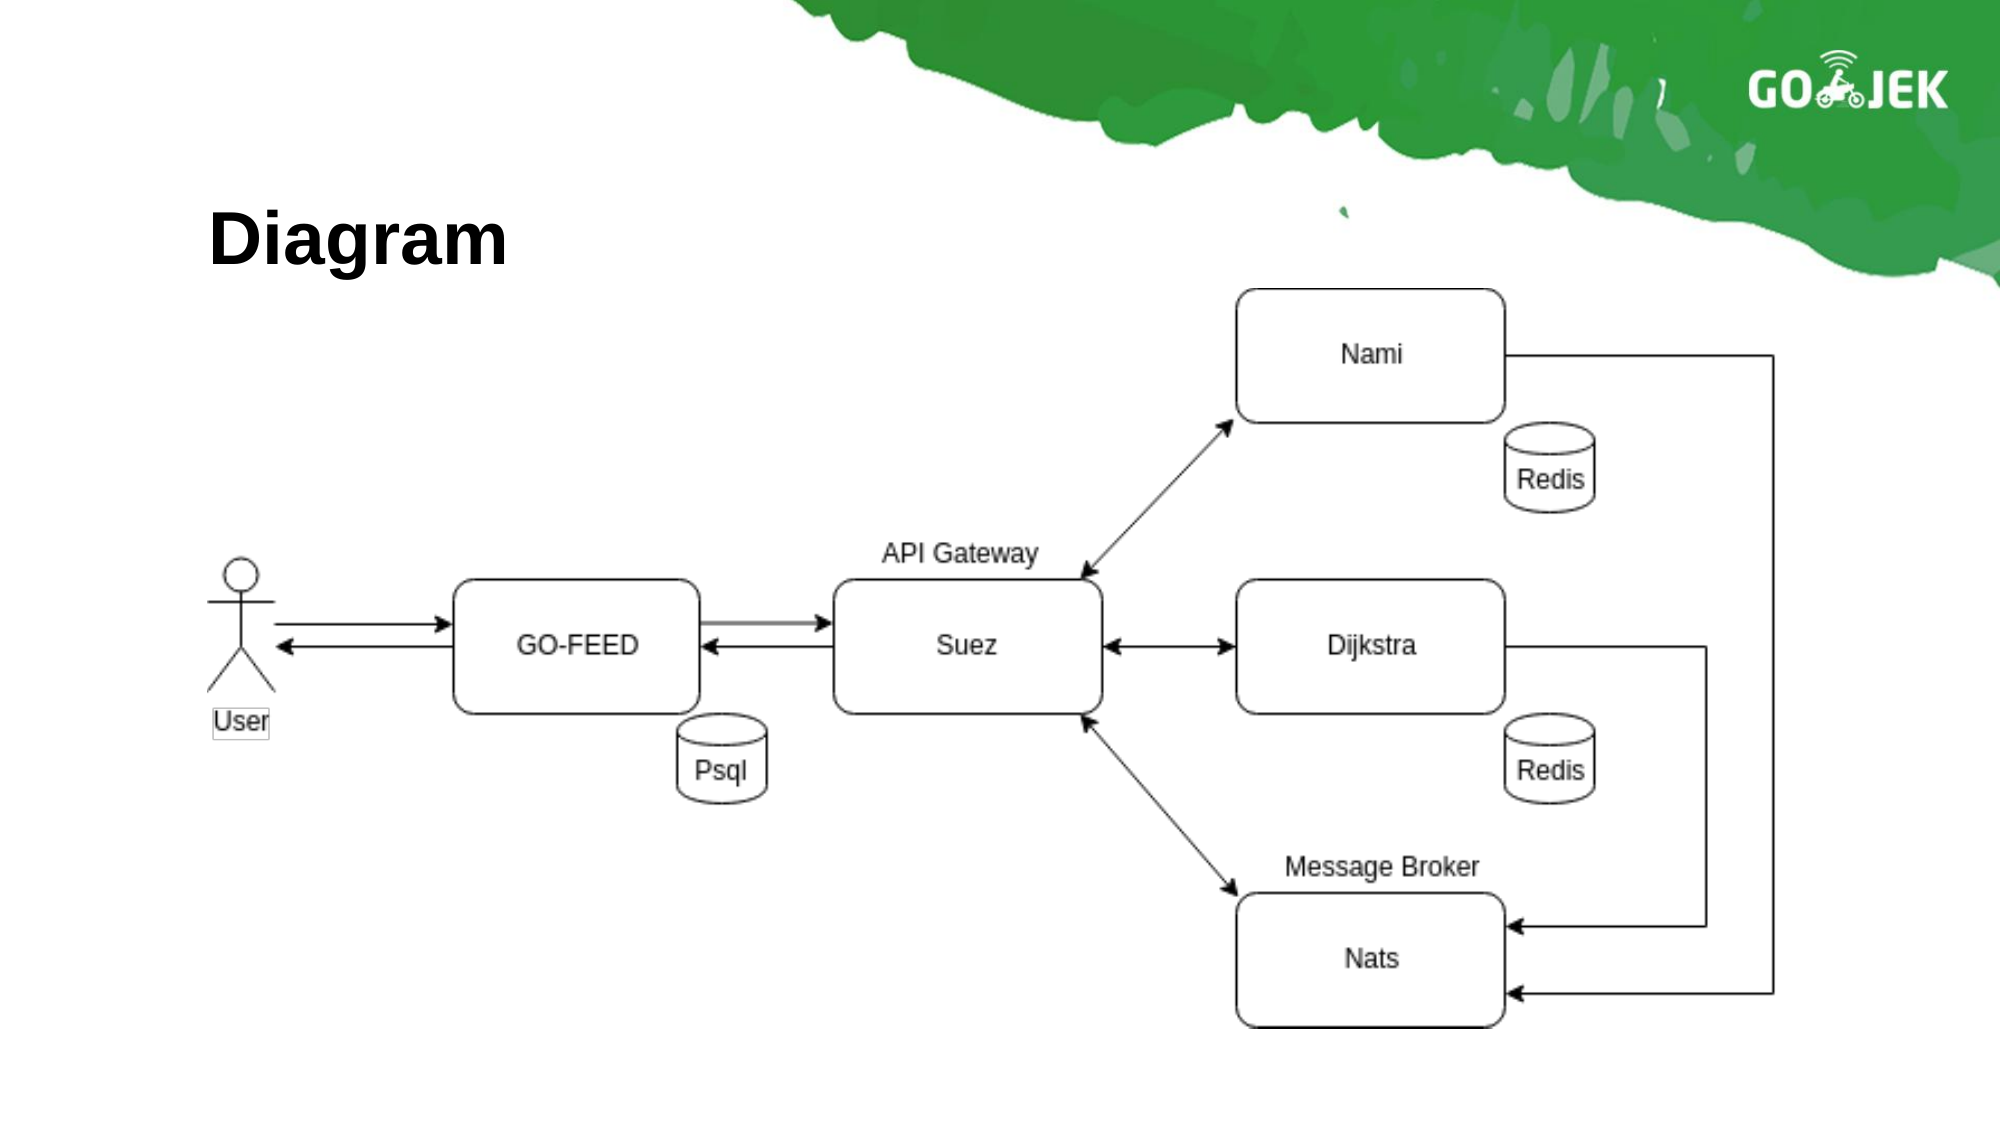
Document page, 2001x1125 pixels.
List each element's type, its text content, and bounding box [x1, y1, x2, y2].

picture [0, 0, 2000, 1125]
text_box Diagram [193, 174, 610, 319]
